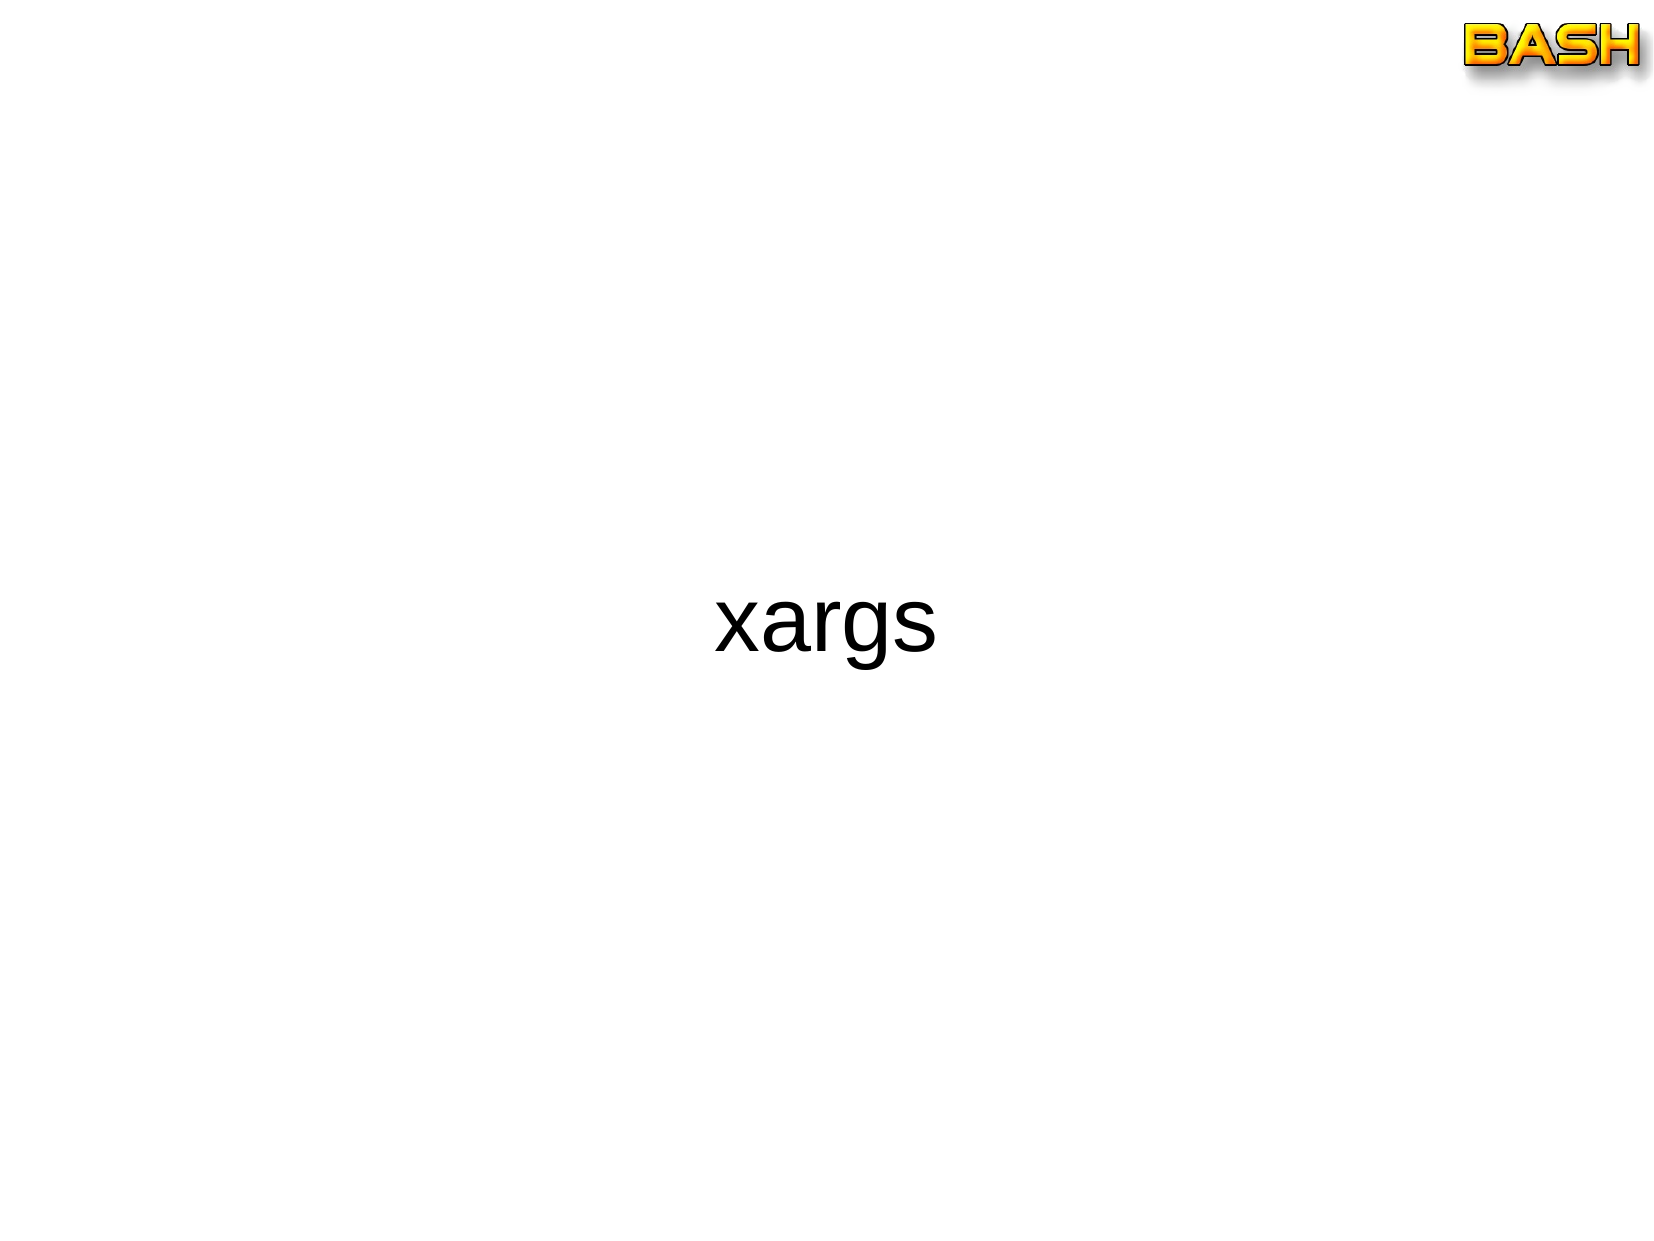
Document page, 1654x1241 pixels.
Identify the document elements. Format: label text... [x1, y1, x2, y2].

title xargs [82, 523, 1571, 717]
picture [1450, 0, 1654, 96]
